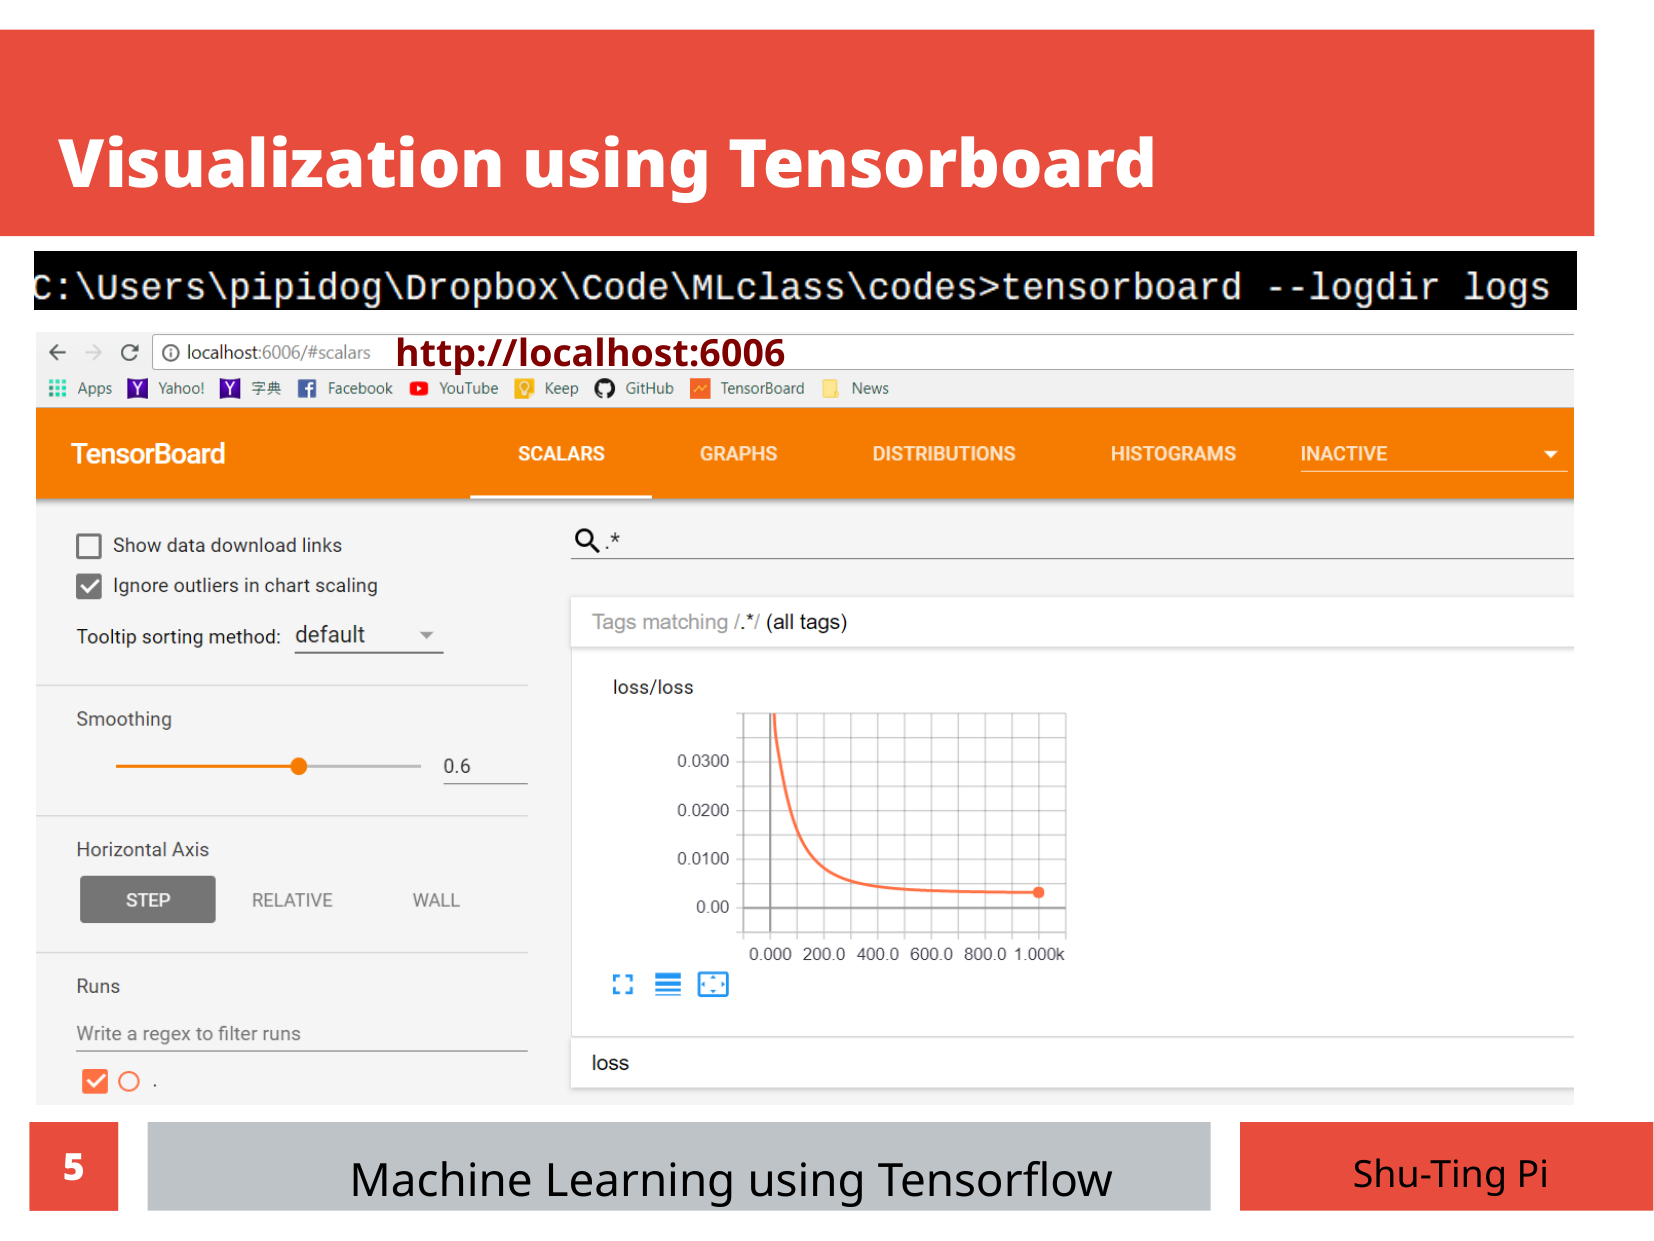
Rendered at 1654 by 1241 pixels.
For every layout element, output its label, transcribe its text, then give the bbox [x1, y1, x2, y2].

picture [36, 332, 1574, 1105]
text_box Machine Learning using Tensorflow [334, 1139, 1220, 1241]
title Visualization using Tensorboard [59, 59, 1595, 207]
text_box http://localhost:6006 [380, 318, 762, 382]
text_box Shu-Ting Pi [1338, 1140, 1573, 1203]
picture [34, 251, 1577, 310]
